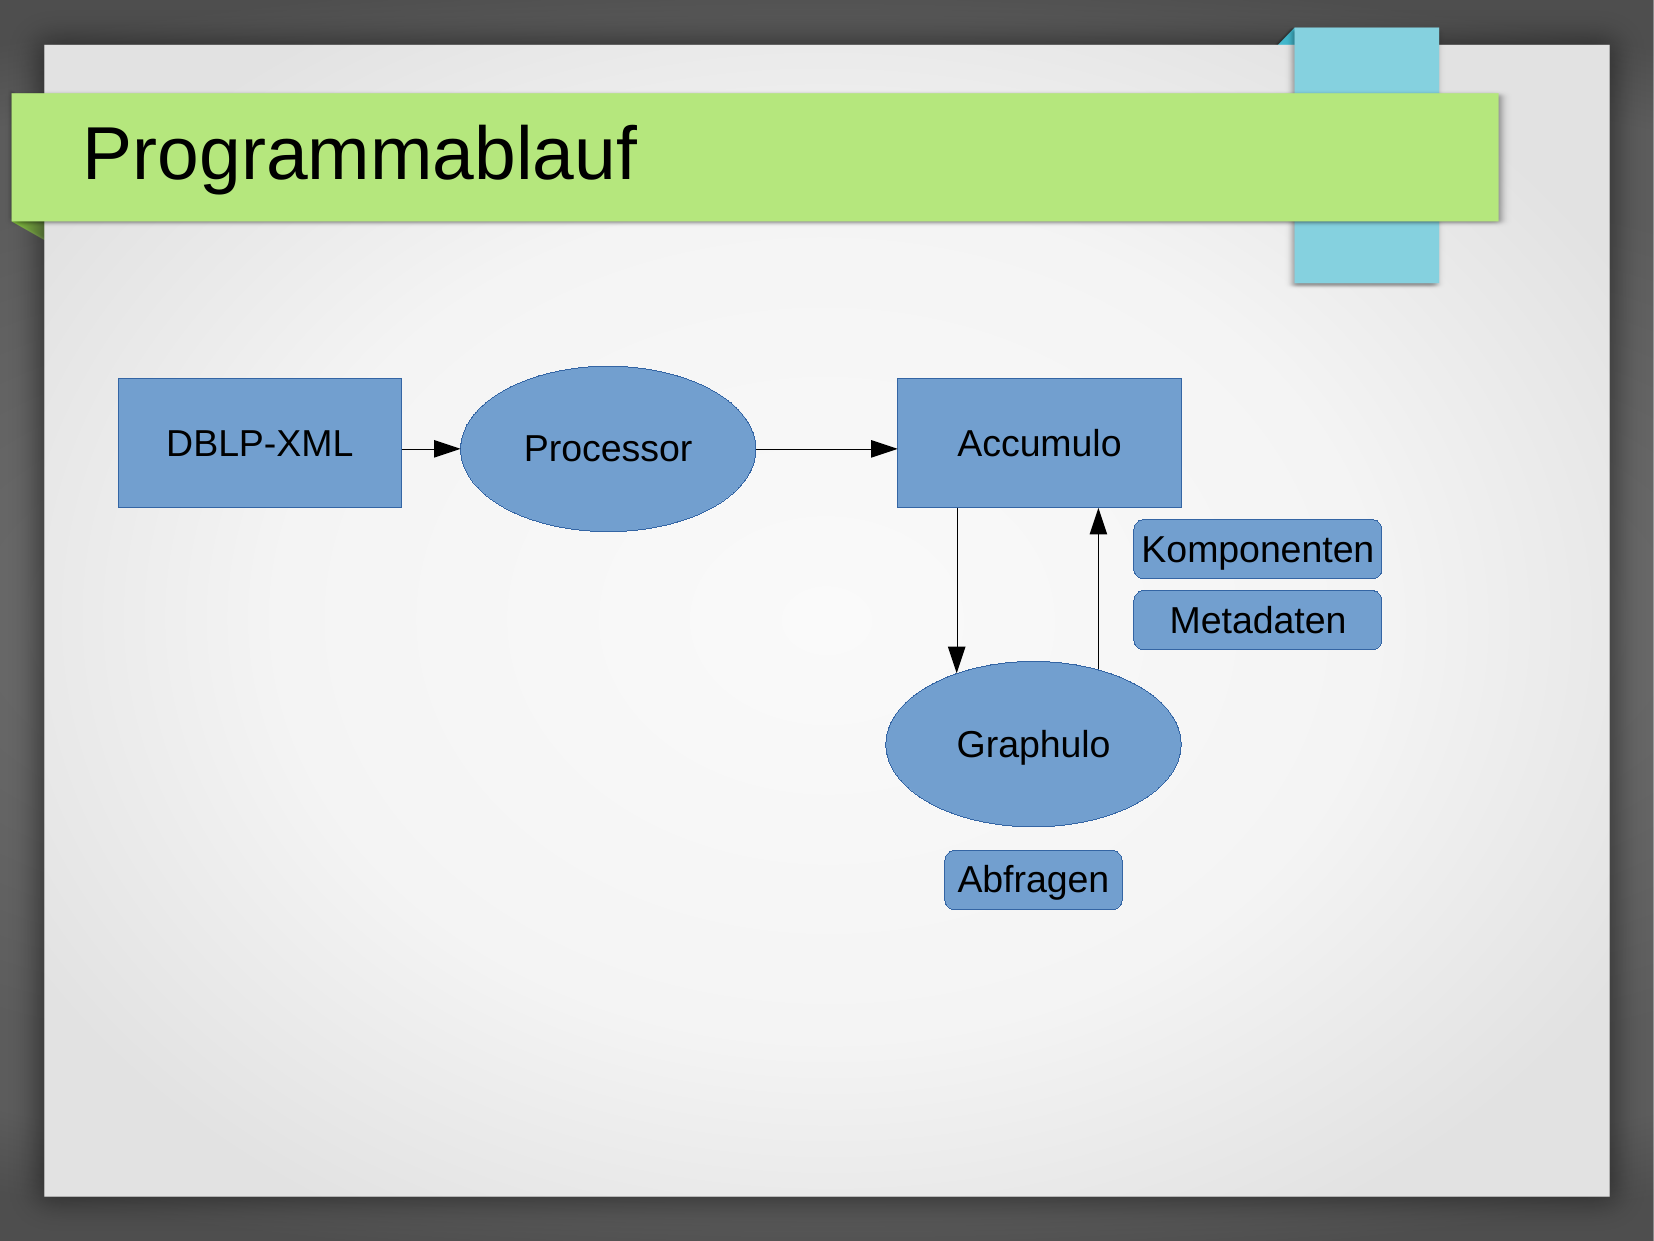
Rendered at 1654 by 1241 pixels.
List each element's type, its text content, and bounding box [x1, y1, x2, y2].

text_box Processor [460, 366, 756, 532]
text_box Metadaten [1133, 590, 1382, 650]
text_box DBLP-XML [118, 378, 402, 508]
title Programmablauf [82, 94, 1264, 213]
text_box Accumulo [897, 378, 1182, 508]
text_box Komponenten [1133, 519, 1382, 579]
picture [0, 0, 1654, 1241]
text_box Graphulo [885, 661, 1182, 827]
text_box Abfragen [944, 850, 1123, 910]
